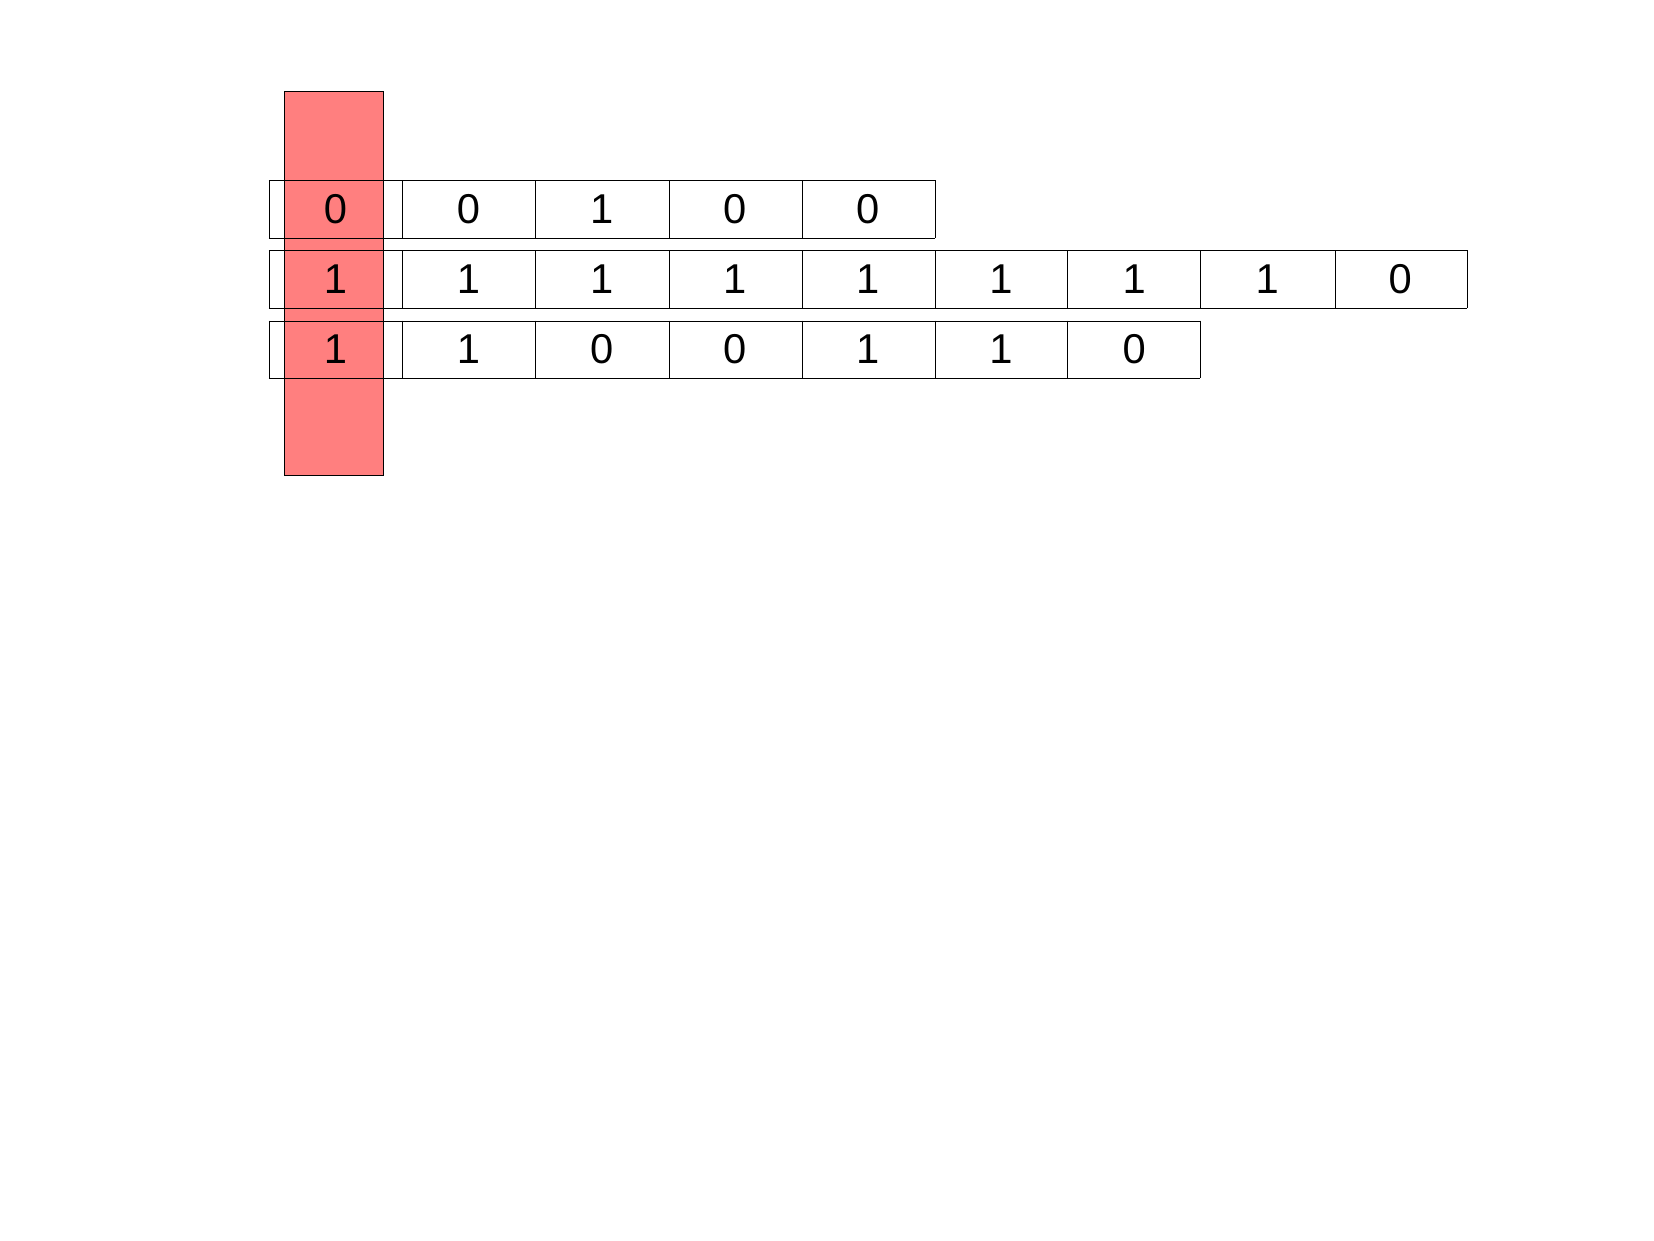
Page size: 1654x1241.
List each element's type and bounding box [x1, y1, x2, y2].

text_box [284, 91, 384, 180]
chart [268, 180, 1470, 557]
